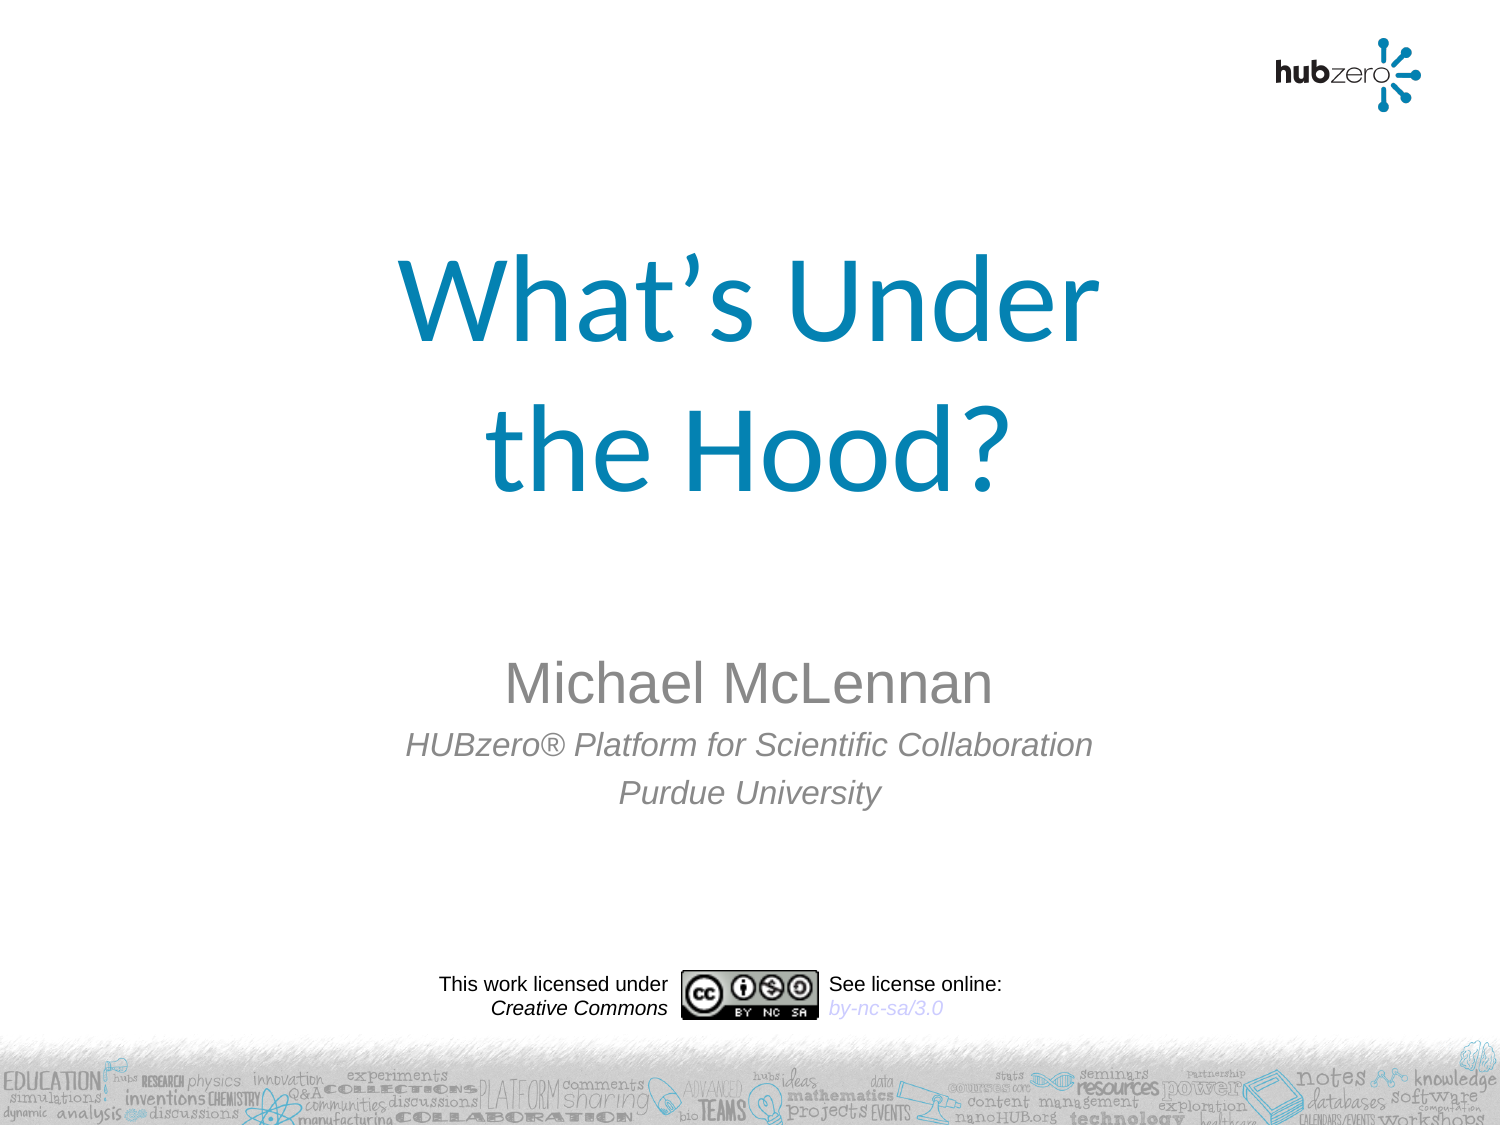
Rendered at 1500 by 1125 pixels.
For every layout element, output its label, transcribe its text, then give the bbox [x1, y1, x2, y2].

text_box Michael McLennan HUBzero® Platform for Scientific Collaboration Purdue University [24, 637, 1476, 926]
picture [0, 1034, 1500, 1125]
text_box See license online: by-nc-sa/3.0 [814, 962, 1018, 1028]
picture [684, 970, 814, 1020]
text_box What’s Under the Hood? [112, 208, 1388, 526]
picture [1272, 35, 1424, 115]
text_box This work licensed under Creative Commons [423, 962, 684, 1028]
